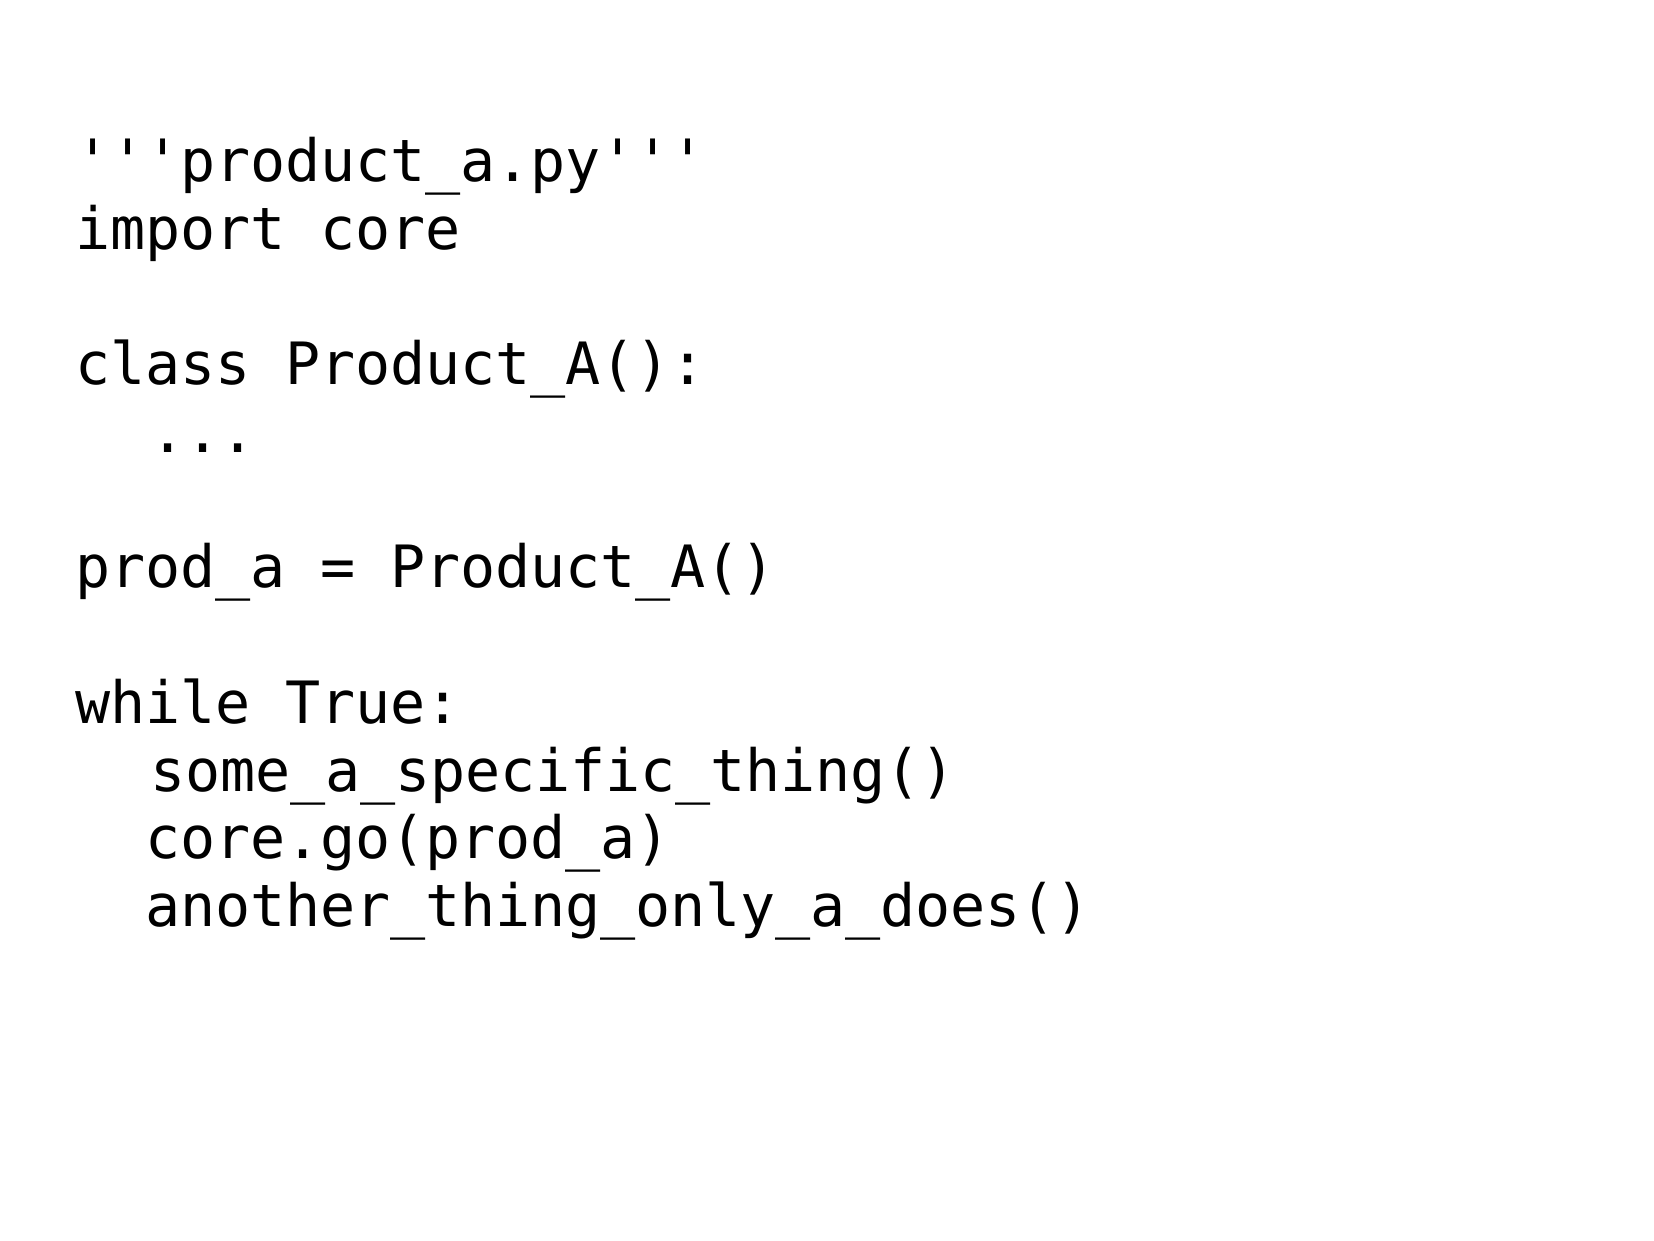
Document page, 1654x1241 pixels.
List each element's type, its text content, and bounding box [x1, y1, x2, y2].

title '''product_a.py''' import core class Product_A(): ... prod_a = Product_A() while True: some_a_specific_thing() core.go(prod_a) another_thing_only_a_does() [75, 127, 1563, 941]
